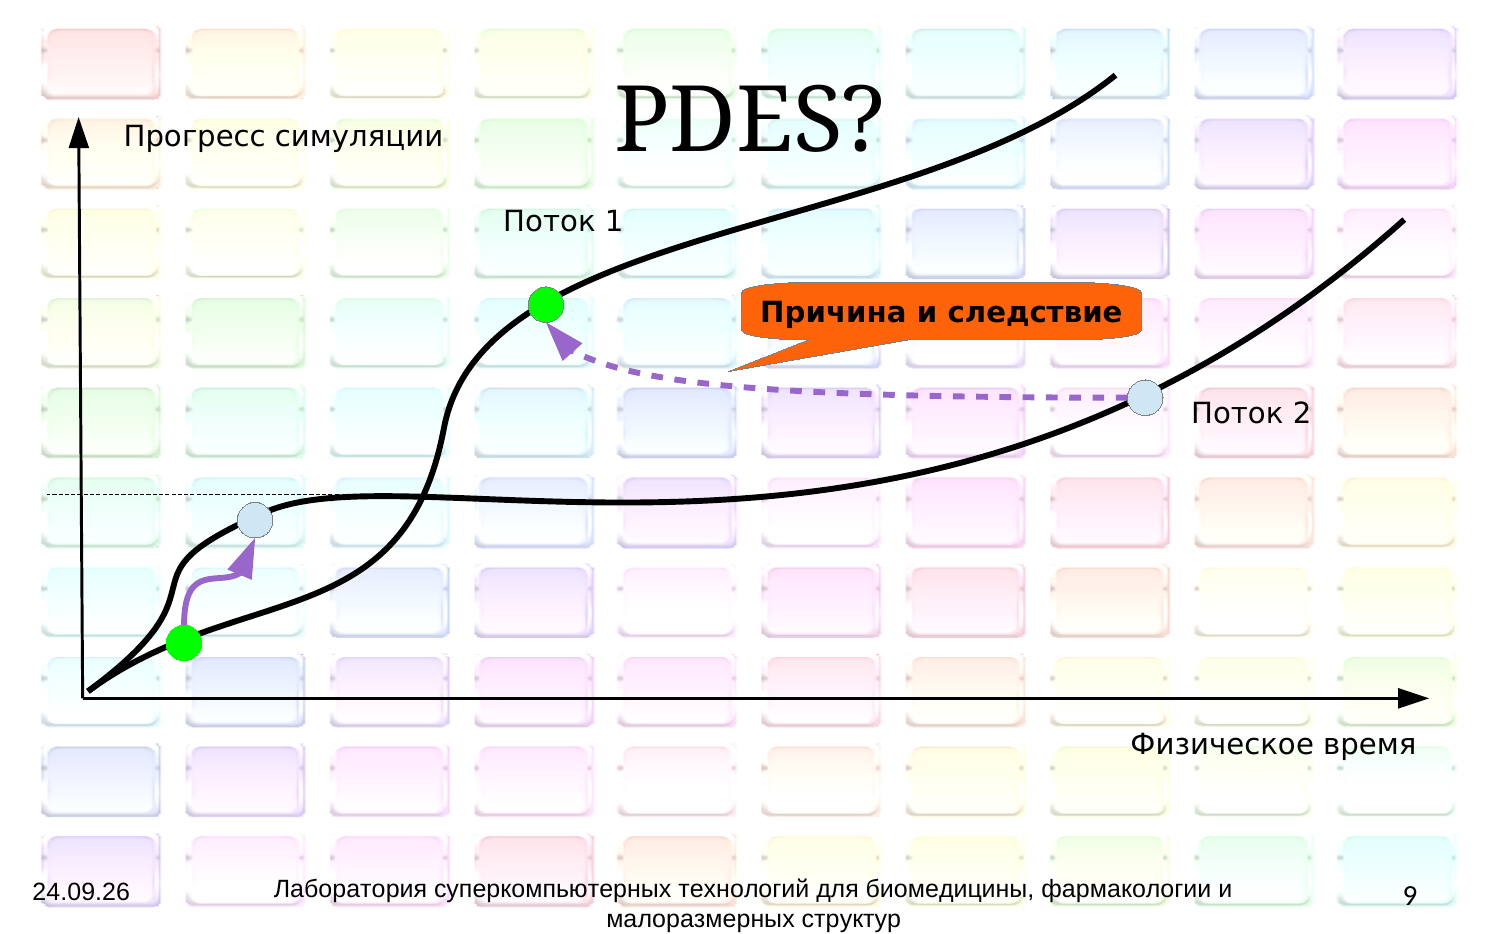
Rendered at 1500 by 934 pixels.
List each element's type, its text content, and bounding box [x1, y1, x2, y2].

title PDES? [75, 37, 1426, 193]
text_box [528, 286, 564, 323]
text_box Поток 2 [1174, 385, 1328, 439]
text_box Лаборатория суперкомпьютерных технологий для биомедицины, фармакологии и малоразмерных структур [171, 864, 1338, 915]
text_box Прогресс симуляции [107, 108, 461, 161]
text_box Поток 1 [486, 193, 640, 247]
text_box <номер> [1387, 868, 1473, 918]
text_box Причина и следствие [728, 282, 1142, 372]
text_box [1127, 379, 1164, 416]
text_box [166, 625, 202, 661]
picture [0, 0, 1500, 934]
text_box Физическое время [1114, 716, 1435, 770]
text_box [237, 502, 273, 538]
text_box 14.04.14 [17, 868, 184, 918]
